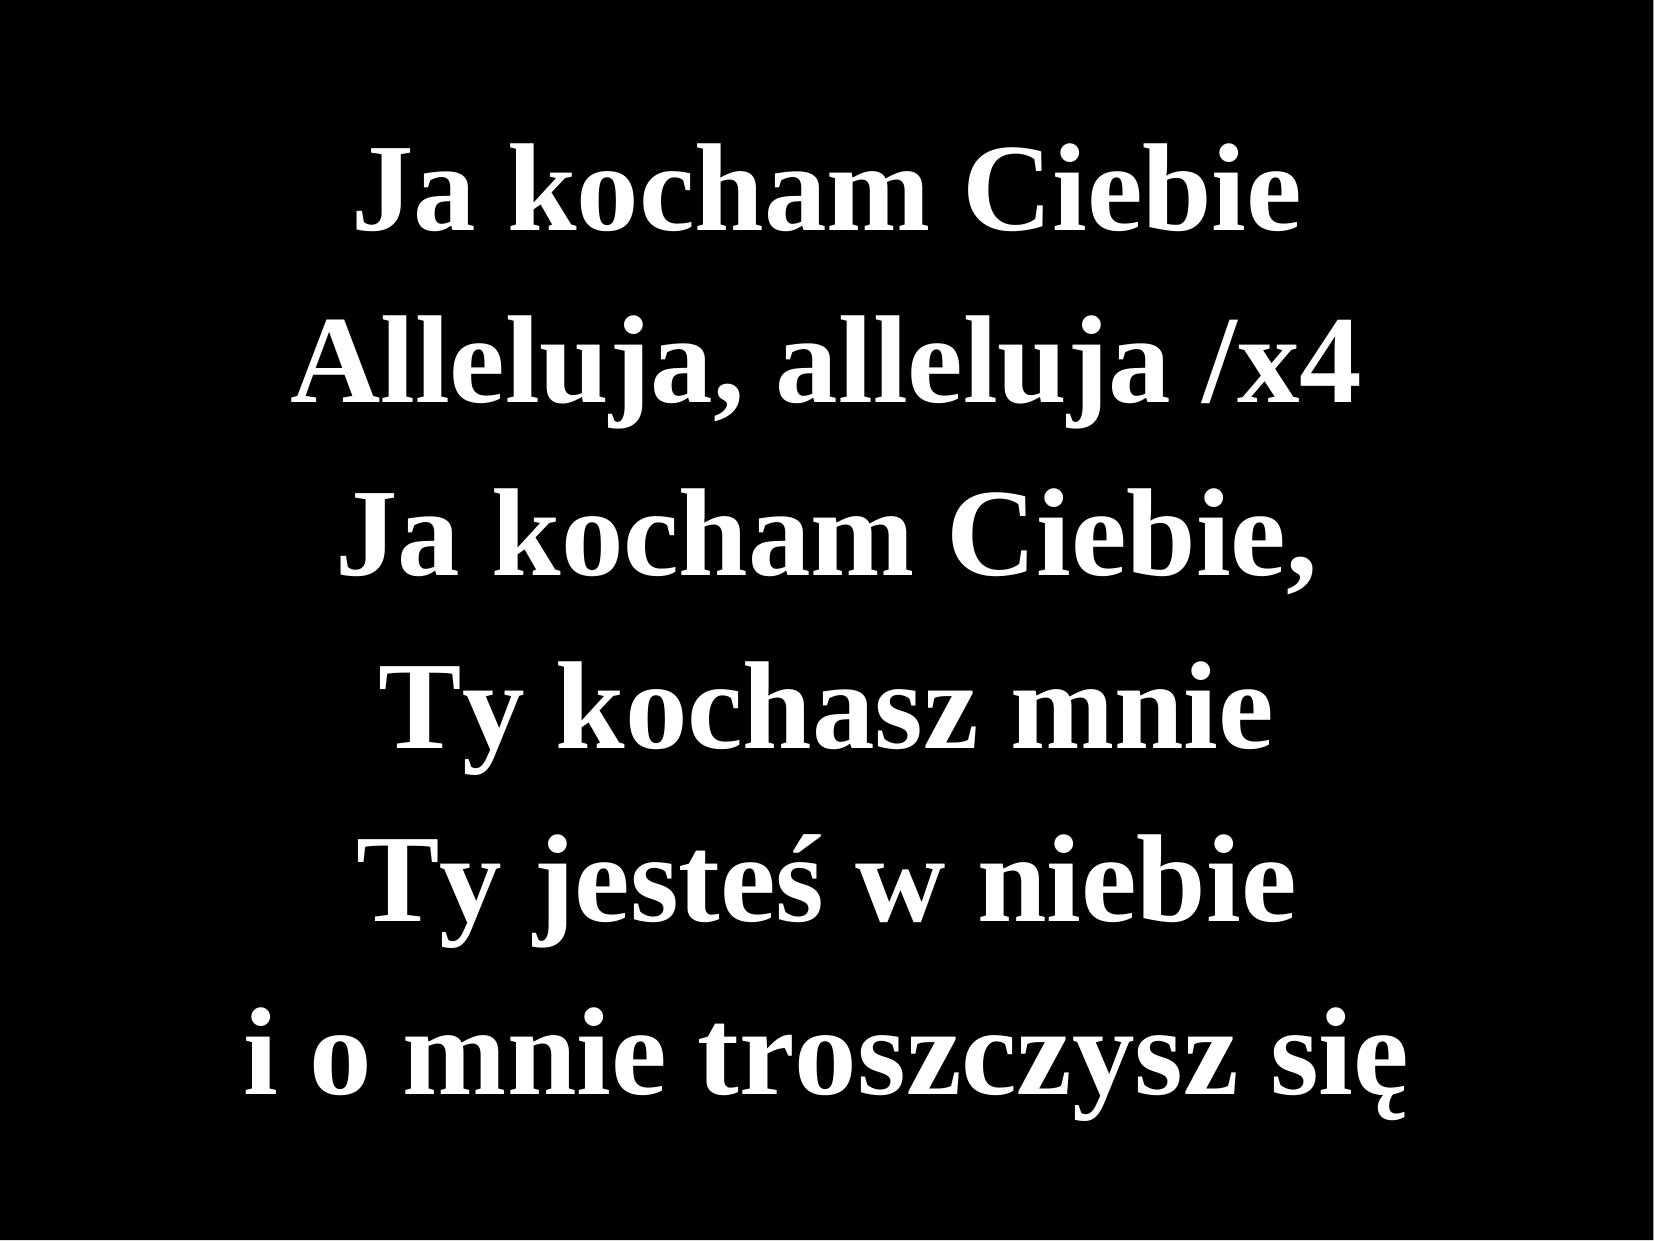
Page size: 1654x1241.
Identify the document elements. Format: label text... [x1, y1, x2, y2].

title Ja kocham Ciebie ppp Alleluja, alleluja /x4 ppp Ja kocham Ciebie, ppp Ty kochasz mnie ppp Ty jesteś w niebie ppp i o mnie troszczysz się [0, 0, 1654, 1241]
